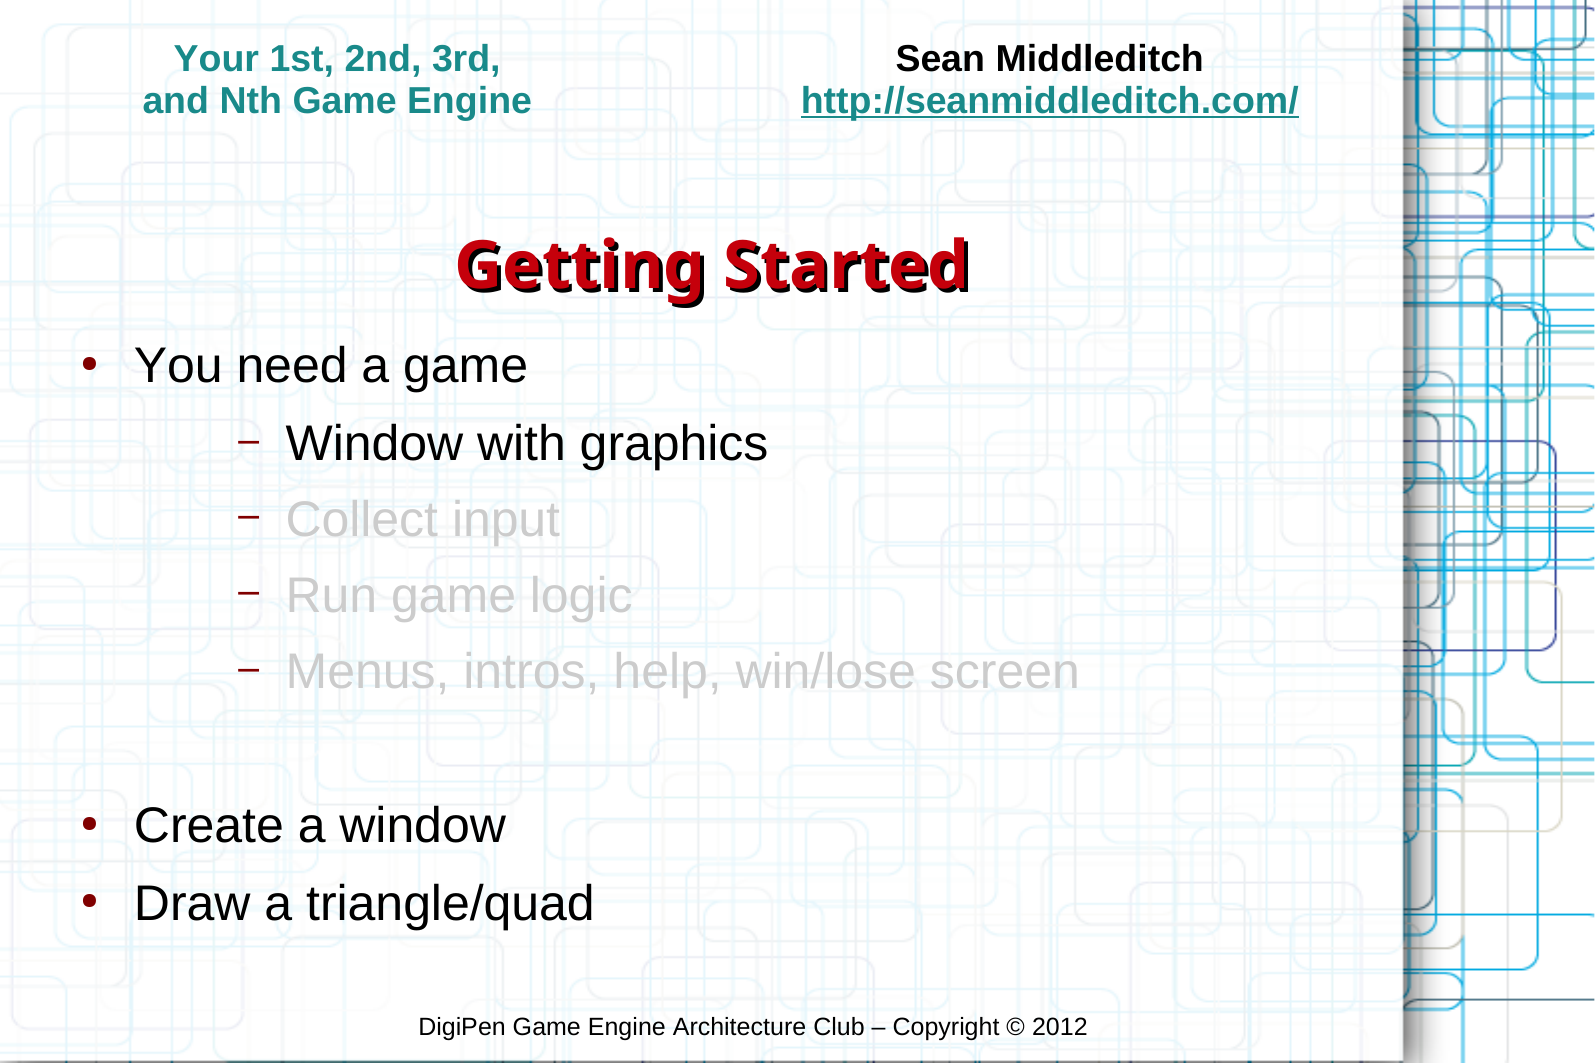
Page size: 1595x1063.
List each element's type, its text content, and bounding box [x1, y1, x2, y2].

title Getting Started [75, 225, 1351, 301]
list Sean Middleditch http://seanmiddleditch.com/ [787, 37, 1313, 151]
list You need a game Window with graphics Collect input Run game logic Menus, intros, help, win/lose screen Create a window Draw a triangle/quad [63, 337, 1351, 976]
picture [0, 0, 1595, 1063]
list Your 1st, 2nd, 3rd, and Nth Game Engine [75, 37, 601, 151]
list DigiPen Game Engine Architecture Club – Copyright © 2012 [75, 1012, 1363, 1051]
